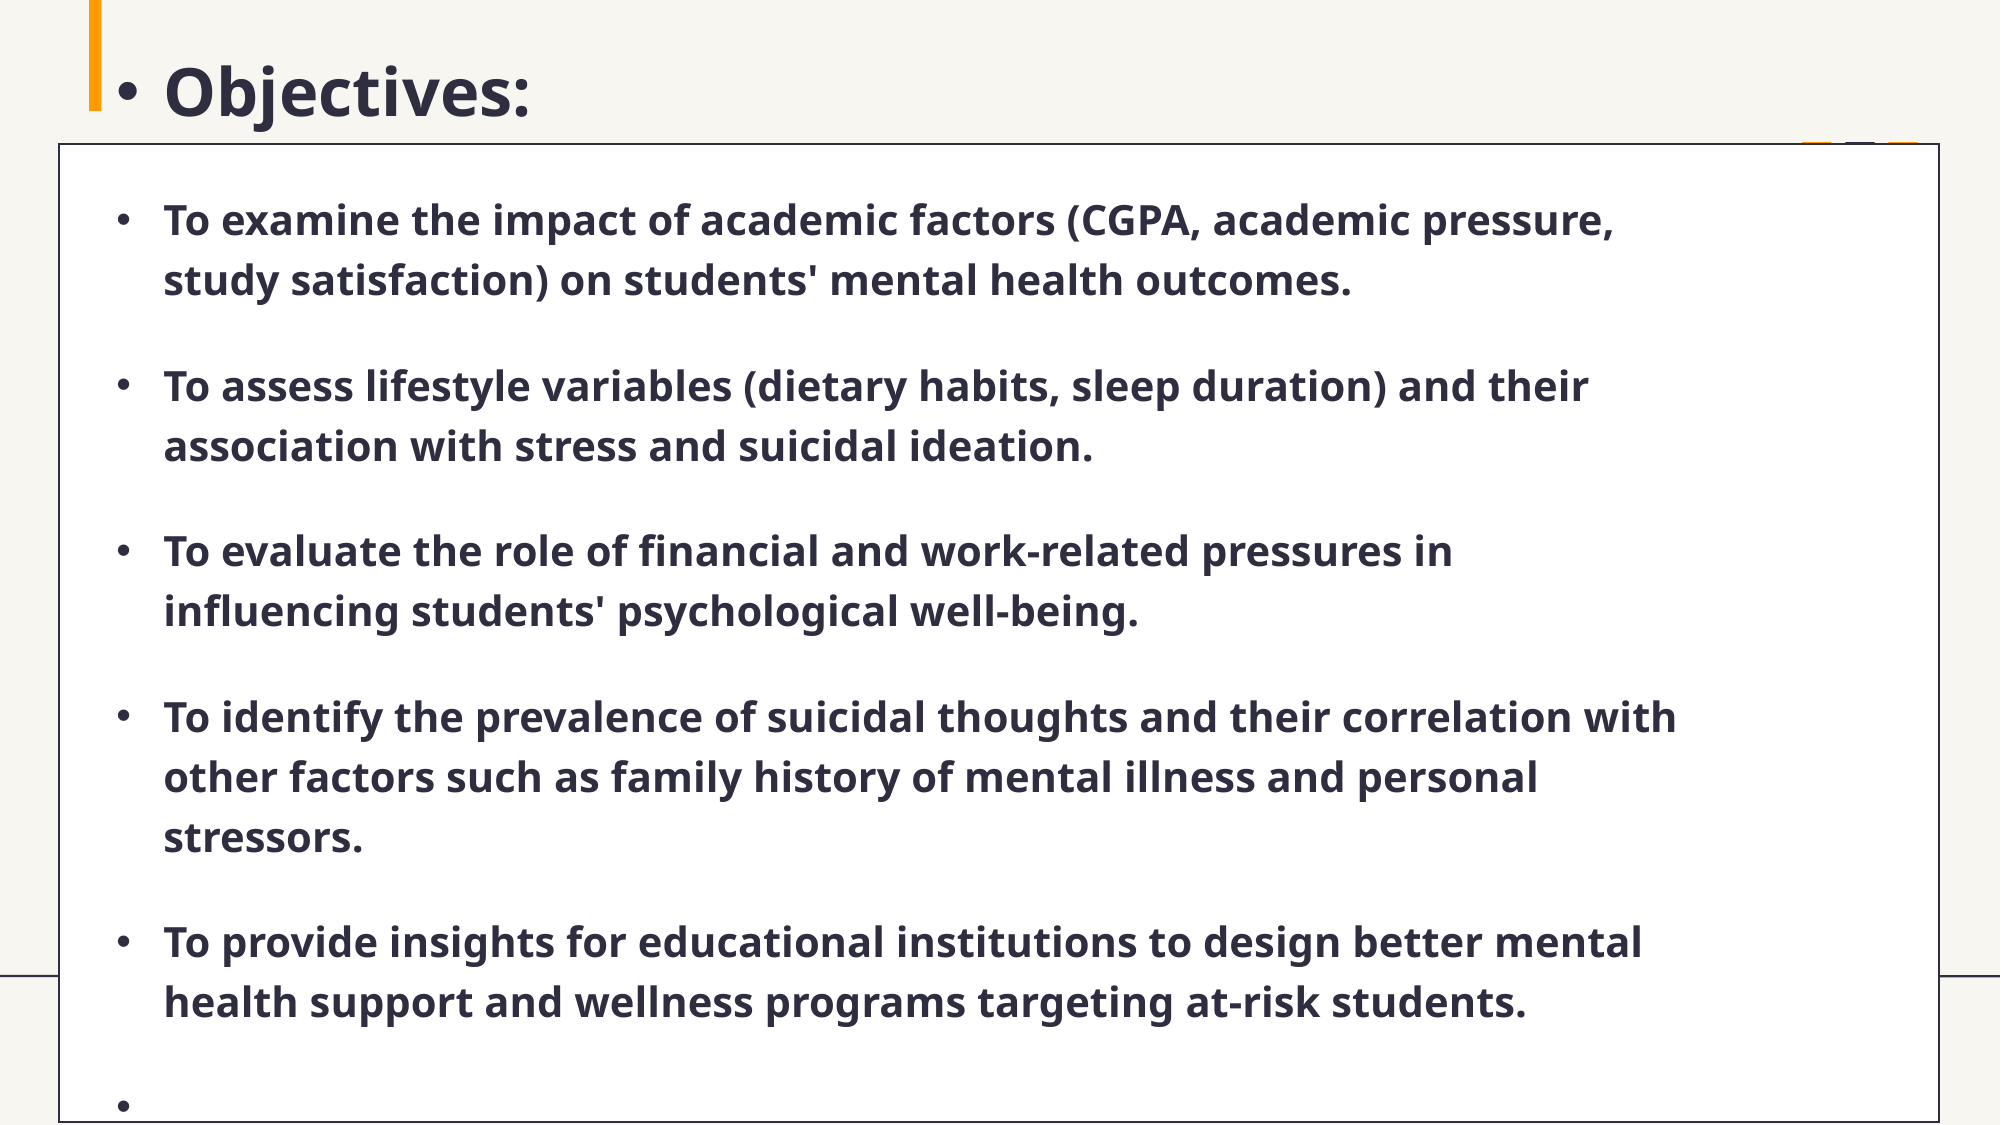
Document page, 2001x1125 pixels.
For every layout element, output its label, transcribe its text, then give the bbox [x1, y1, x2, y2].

text_box [58, 142, 1940, 1122]
text_box Objectives: [101, 26, 1217, 138]
text_box [89, 0, 102, 112]
text_box To examine the impact of academic factors (CGPA, academic pressure, study satisfaction) on students' mental health outcomes. To assess lifestyle variables (dietary habits, sleep duration) and their association with stress and suicidal ideation. To evaluate the role of financial and work-related pressures in influencing students' psychological well-being. To identify the prevalence of suicidal thoughts and their correlation with other factors such as family history of mental illness and personal stressors. To provide insights for educational institutions to design better mental health support and wellness programs targeting at-risk students. [101, 176, 1713, 1125]
